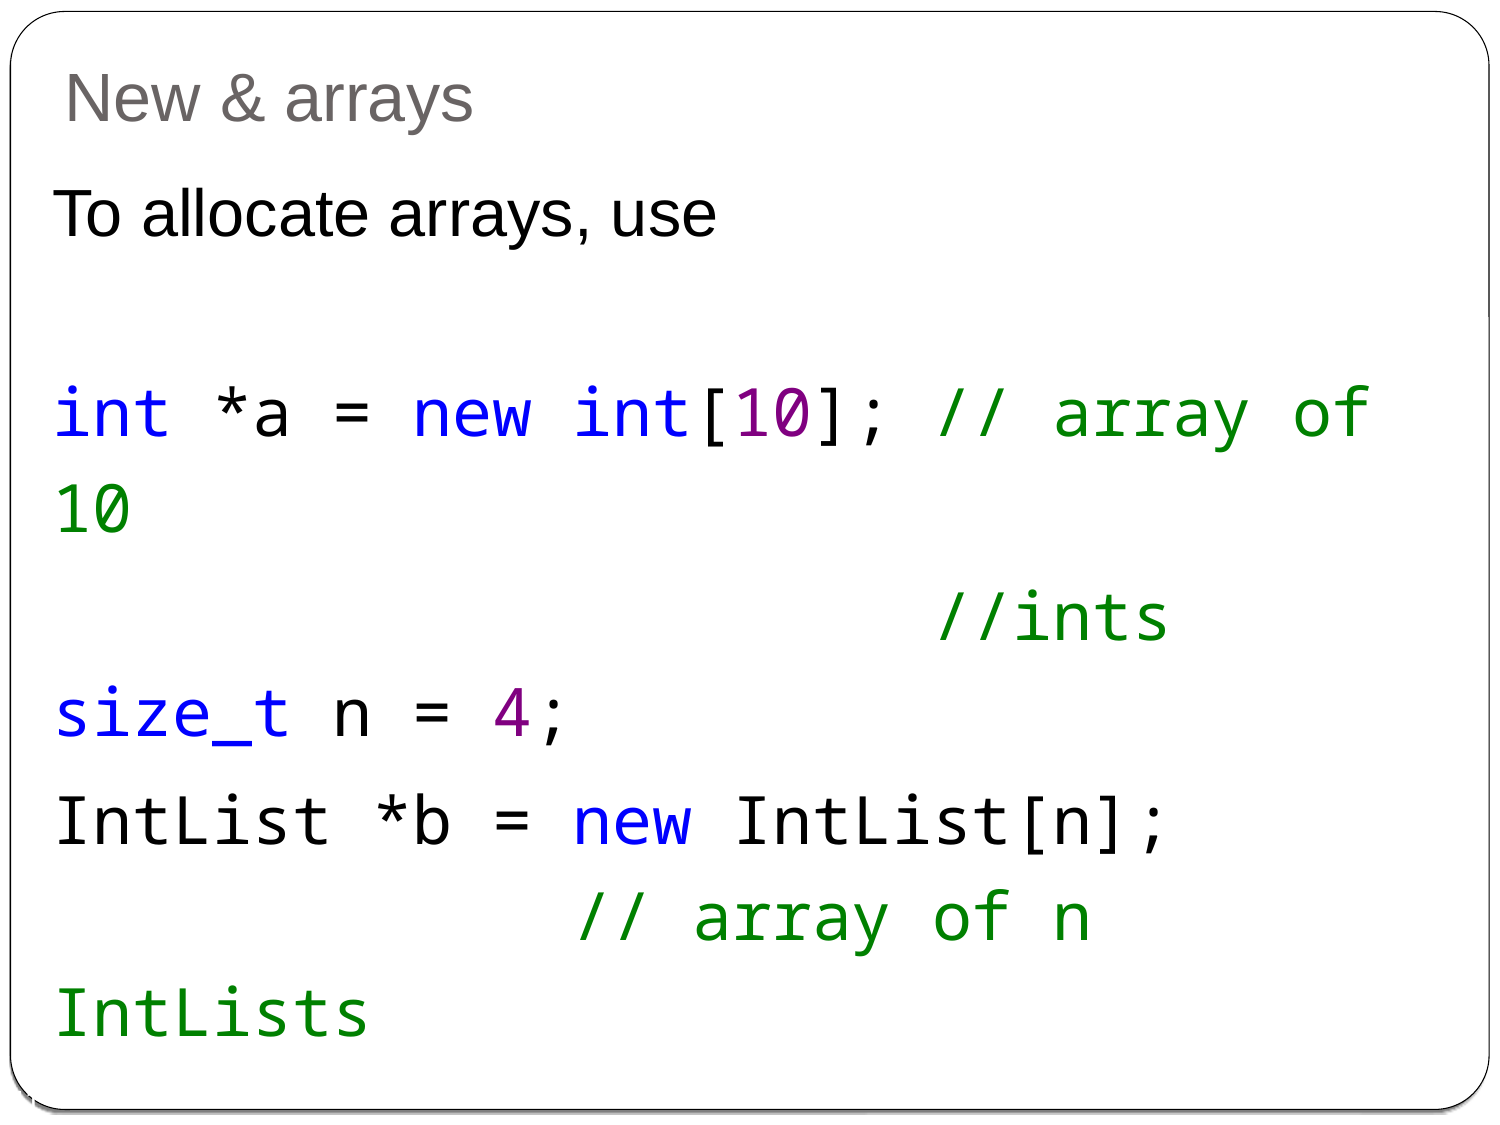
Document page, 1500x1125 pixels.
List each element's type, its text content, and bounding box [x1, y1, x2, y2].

title New & arrays [50, 45, 1450, 150]
list To allocate arrays, use int *a = new int[10]; // array of 10 //ints size_t n = 4; IntList *b = new IntList[n]; // array of n IntLists Objects in allocated array must have an argument-less constructor! [37, 162, 1463, 1088]
slide_number <number> [0, 1074, 50, 1125]
